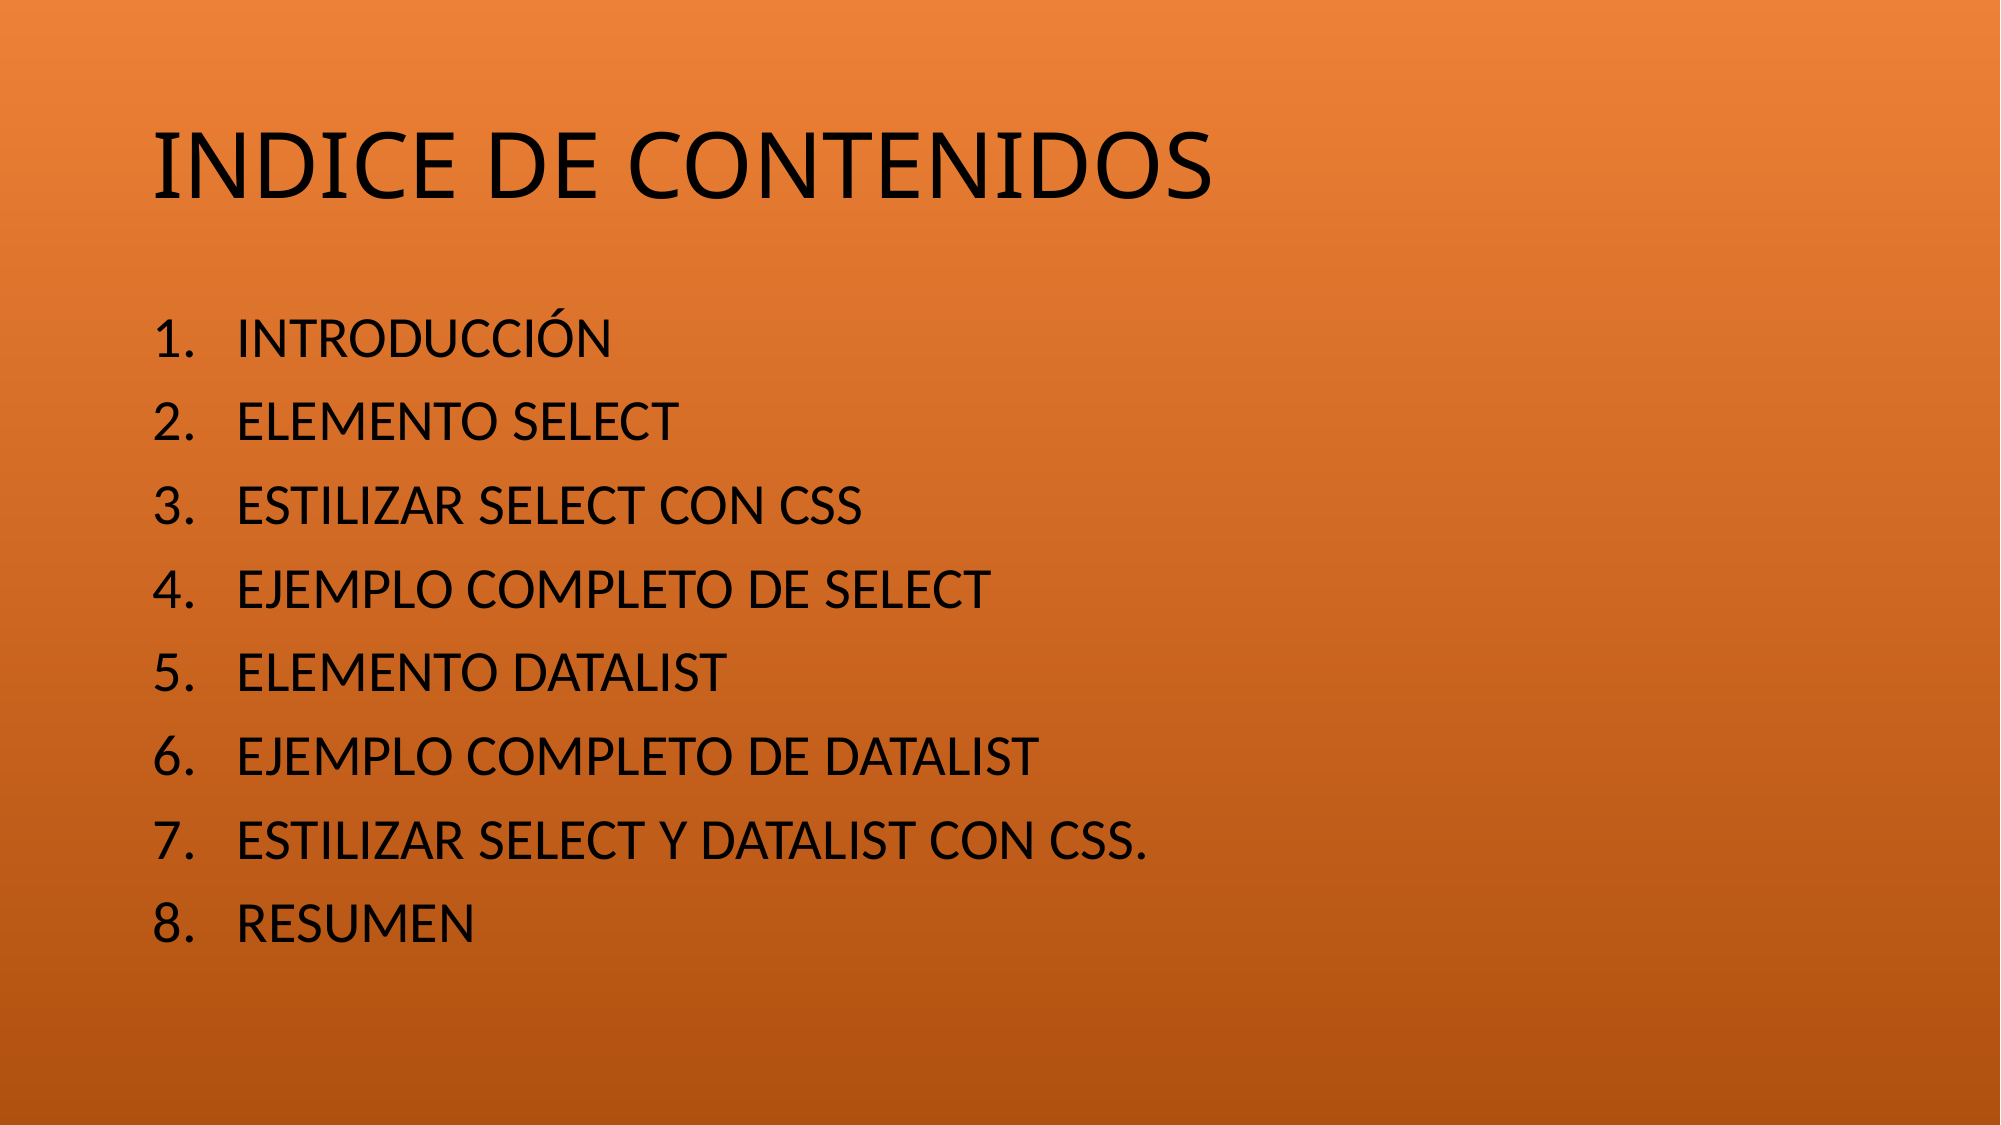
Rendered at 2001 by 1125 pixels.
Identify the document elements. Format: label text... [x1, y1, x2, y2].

title INDICE DE CONTENIDOS [137, 59, 1863, 278]
list INTRODUCCIÓN ELEMENTO SELECT ESTILIZAR SELECT CON CSS EJEMPLO COMPLETO DE SELECT ELEMENTO DATALIST EJEMPLO COMPLETO DE DATALIST ESTILIZAR SELECT Y DATALIST CON CSS. RESUMEN [137, 299, 1863, 1014]
